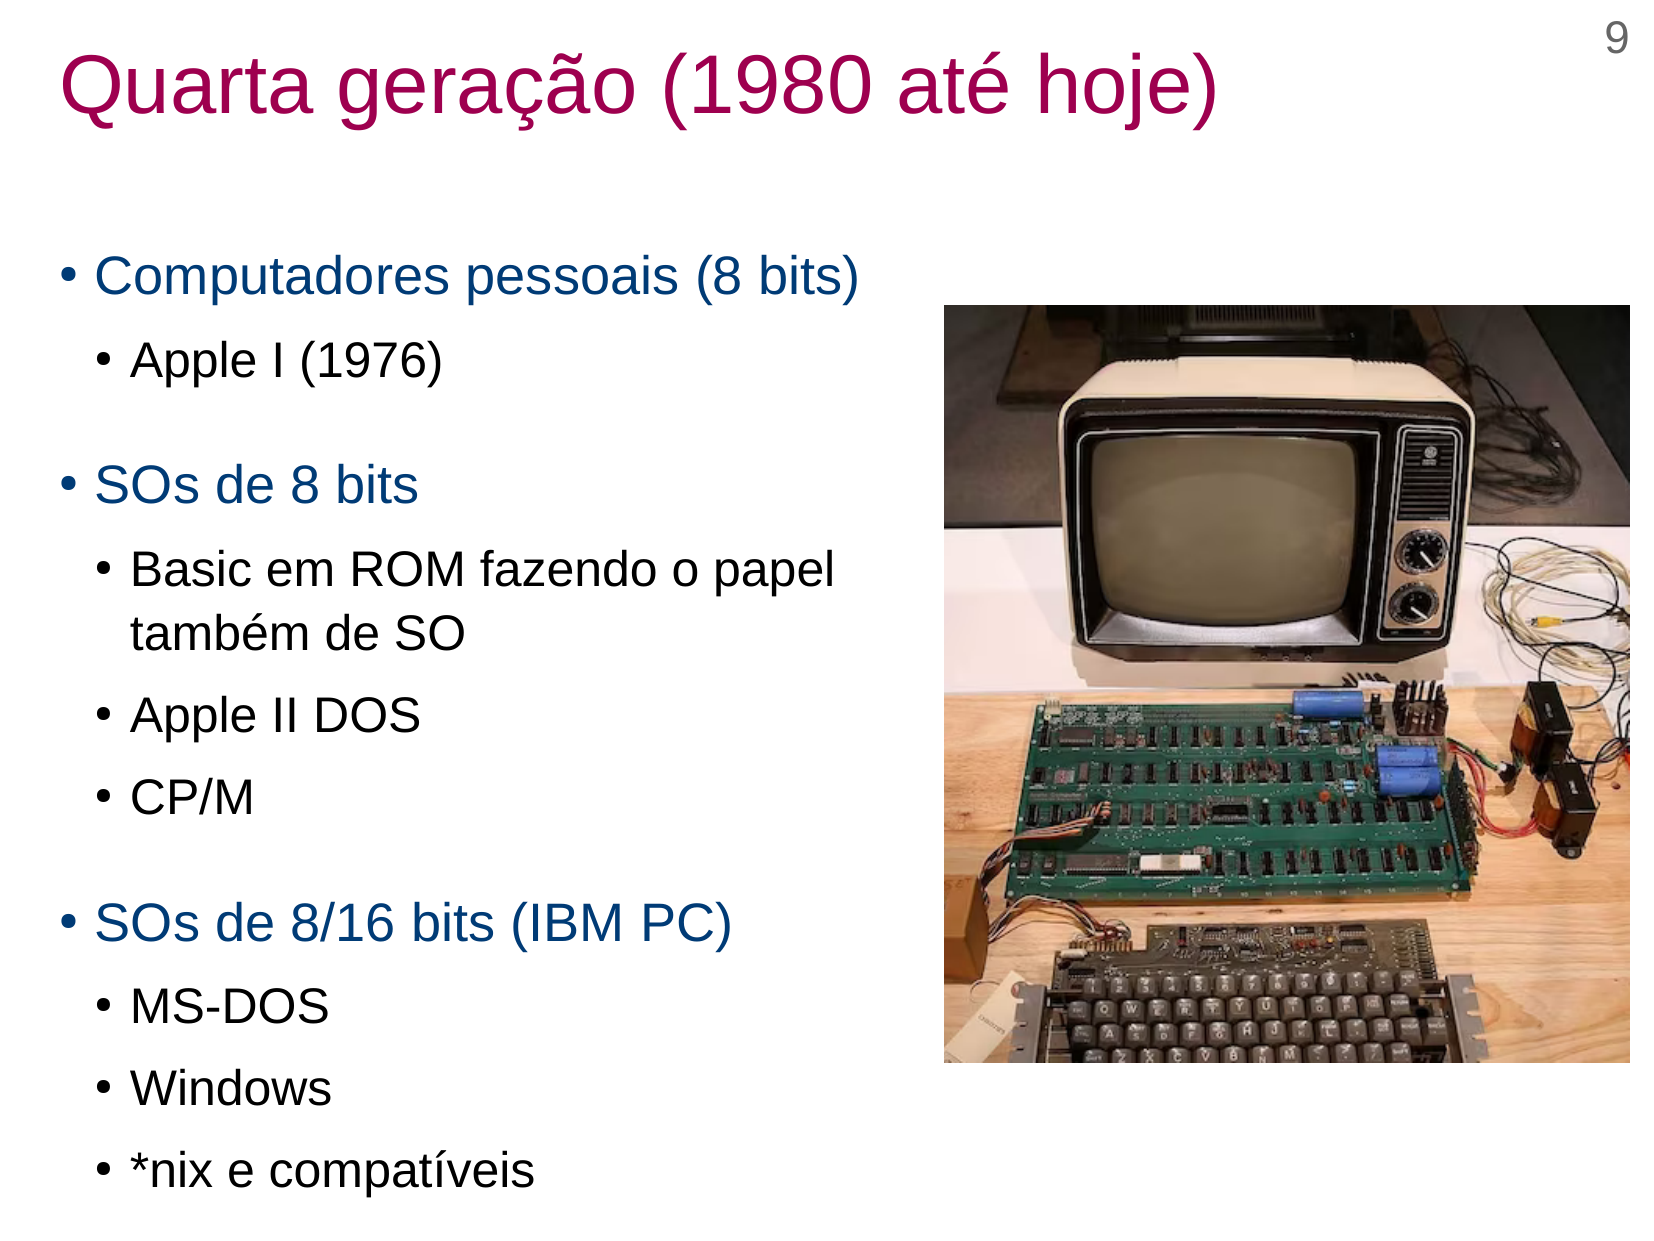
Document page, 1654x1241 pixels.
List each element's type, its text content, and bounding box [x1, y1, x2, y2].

title Quarta geração (1980 até hoje) [59, 29, 1595, 148]
list Computadores pessoais (8 bits) Apple I (1976) SOs de 8 bits Basic em ROM fazendo o papel também de SO Apple II DOS CP/M SOs de 8/16 bits (IBM PC) MS-DOS Windows *nix e compatíveis [59, 236, 916, 1211]
picture [944, 305, 1630, 1063]
